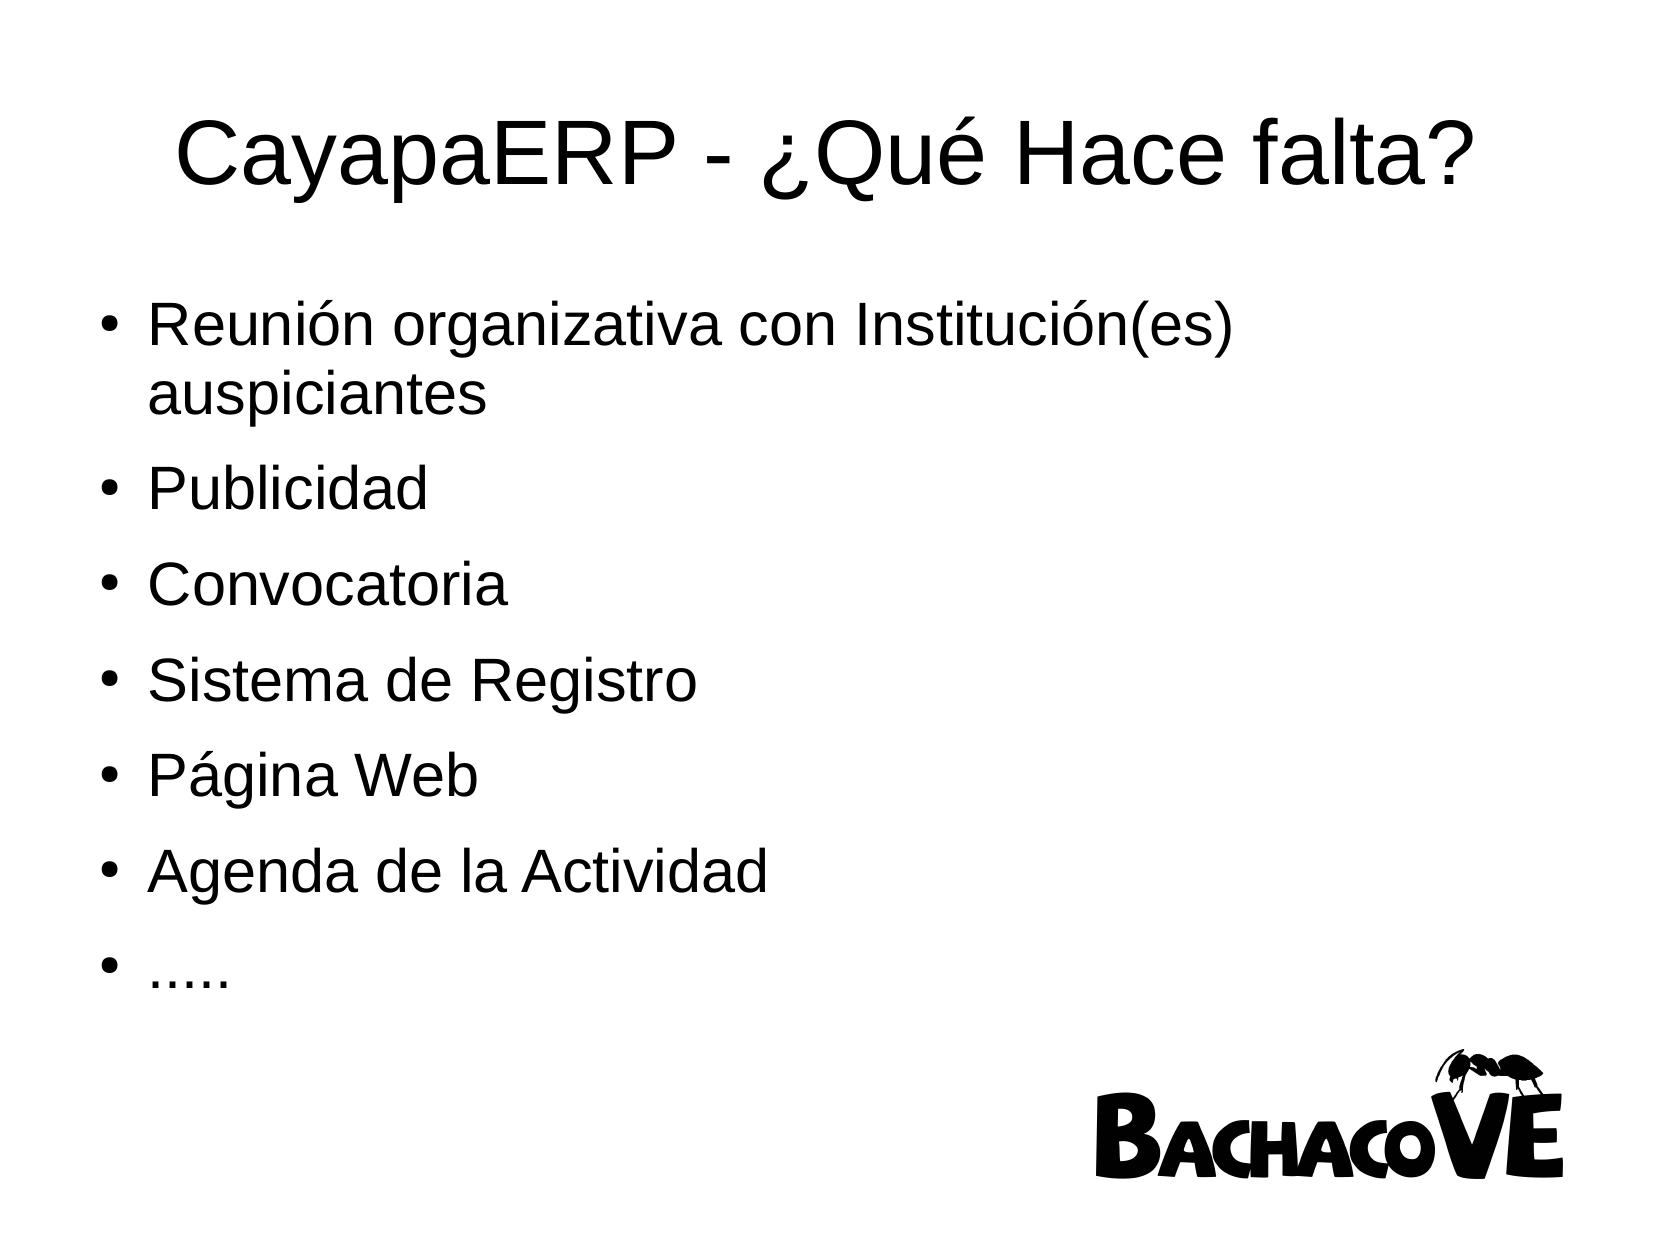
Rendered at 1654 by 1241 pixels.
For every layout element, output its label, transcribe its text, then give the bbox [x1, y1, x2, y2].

picture [1096, 1049, 1563, 1179]
title CayapaERP - ¿Qué Hace falta? [82, 49, 1571, 257]
list Reunión organizativa con Institución(es) auspiciantes Publicidad Convocatoria Sistema de Registro Página Web Agenda de la Actividad ..... [82, 290, 1538, 1010]
